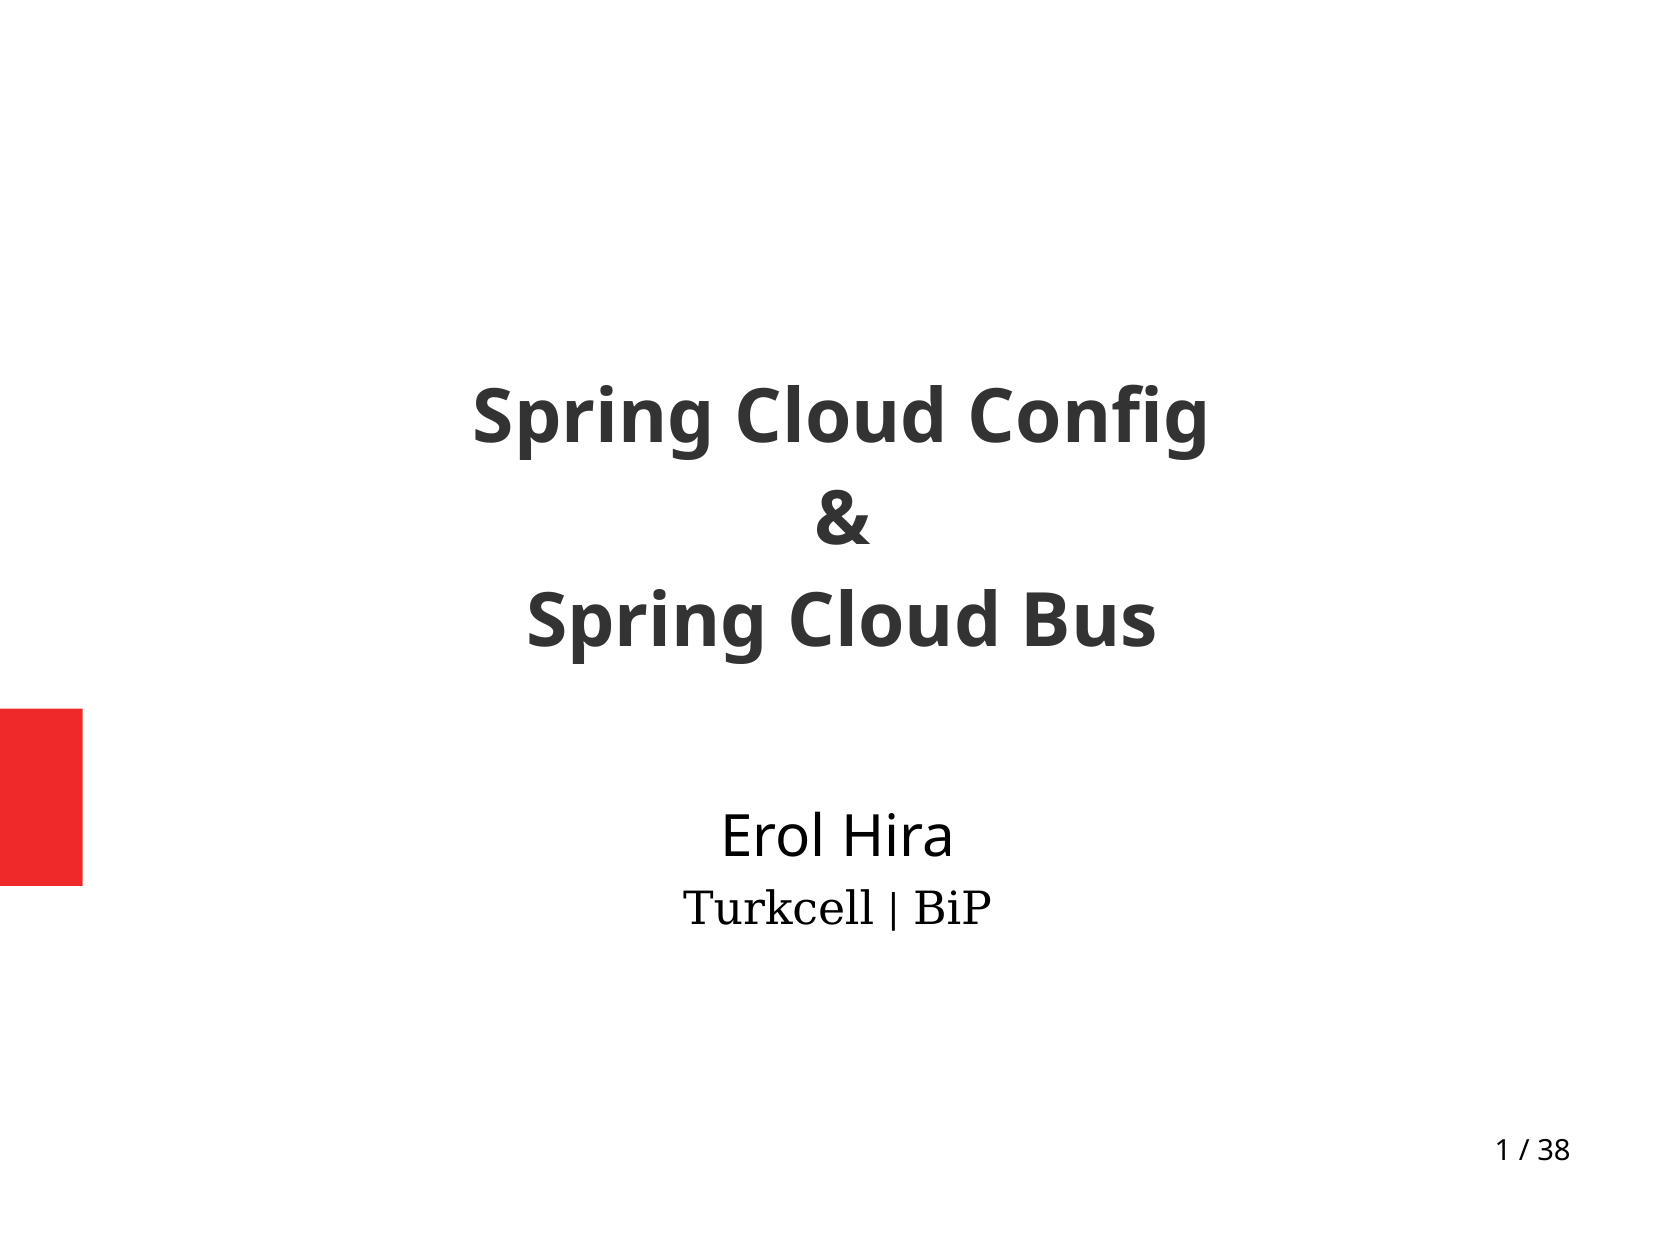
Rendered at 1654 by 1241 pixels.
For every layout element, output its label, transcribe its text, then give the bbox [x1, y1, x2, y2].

subtitle Erol Hira Turkcell | BiP [134, 783, 1541, 945]
title Spring Cloud Config & Spring Cloud Bus [139, 379, 1545, 652]
